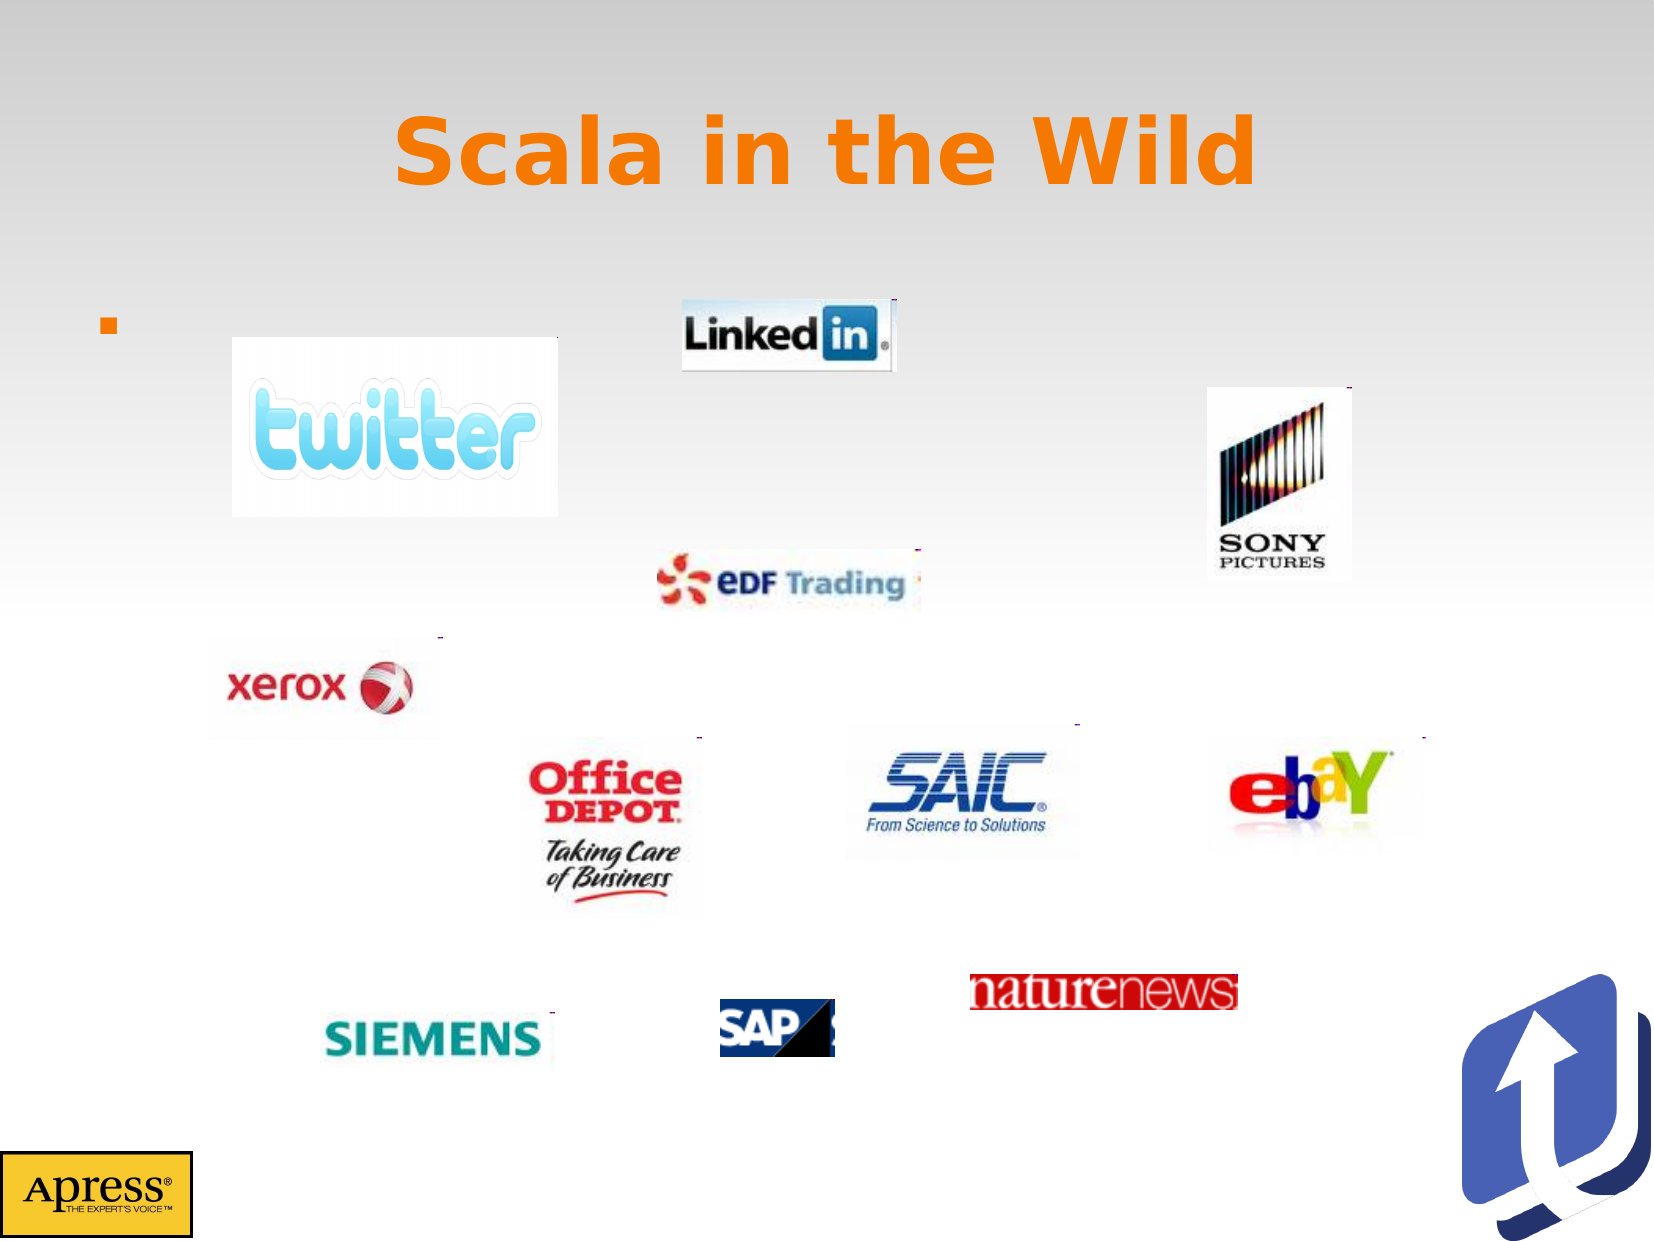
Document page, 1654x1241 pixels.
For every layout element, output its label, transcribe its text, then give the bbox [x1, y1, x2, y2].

picture [232, 337, 558, 517]
picture [1207, 737, 1426, 855]
picture [0, 1151, 193, 1238]
list [82, 290, 1571, 1109]
picture [720, 999, 835, 1057]
picture [1207, 387, 1352, 582]
picture [320, 1012, 555, 1068]
picture [970, 974, 1238, 1010]
picture [207, 637, 443, 740]
picture [682, 299, 897, 372]
title Scala in the Wild [82, 49, 1571, 257]
picture [845, 724, 1080, 861]
picture [657, 549, 921, 612]
picture [520, 737, 702, 919]
picture [1462, 974, 1651, 1241]
